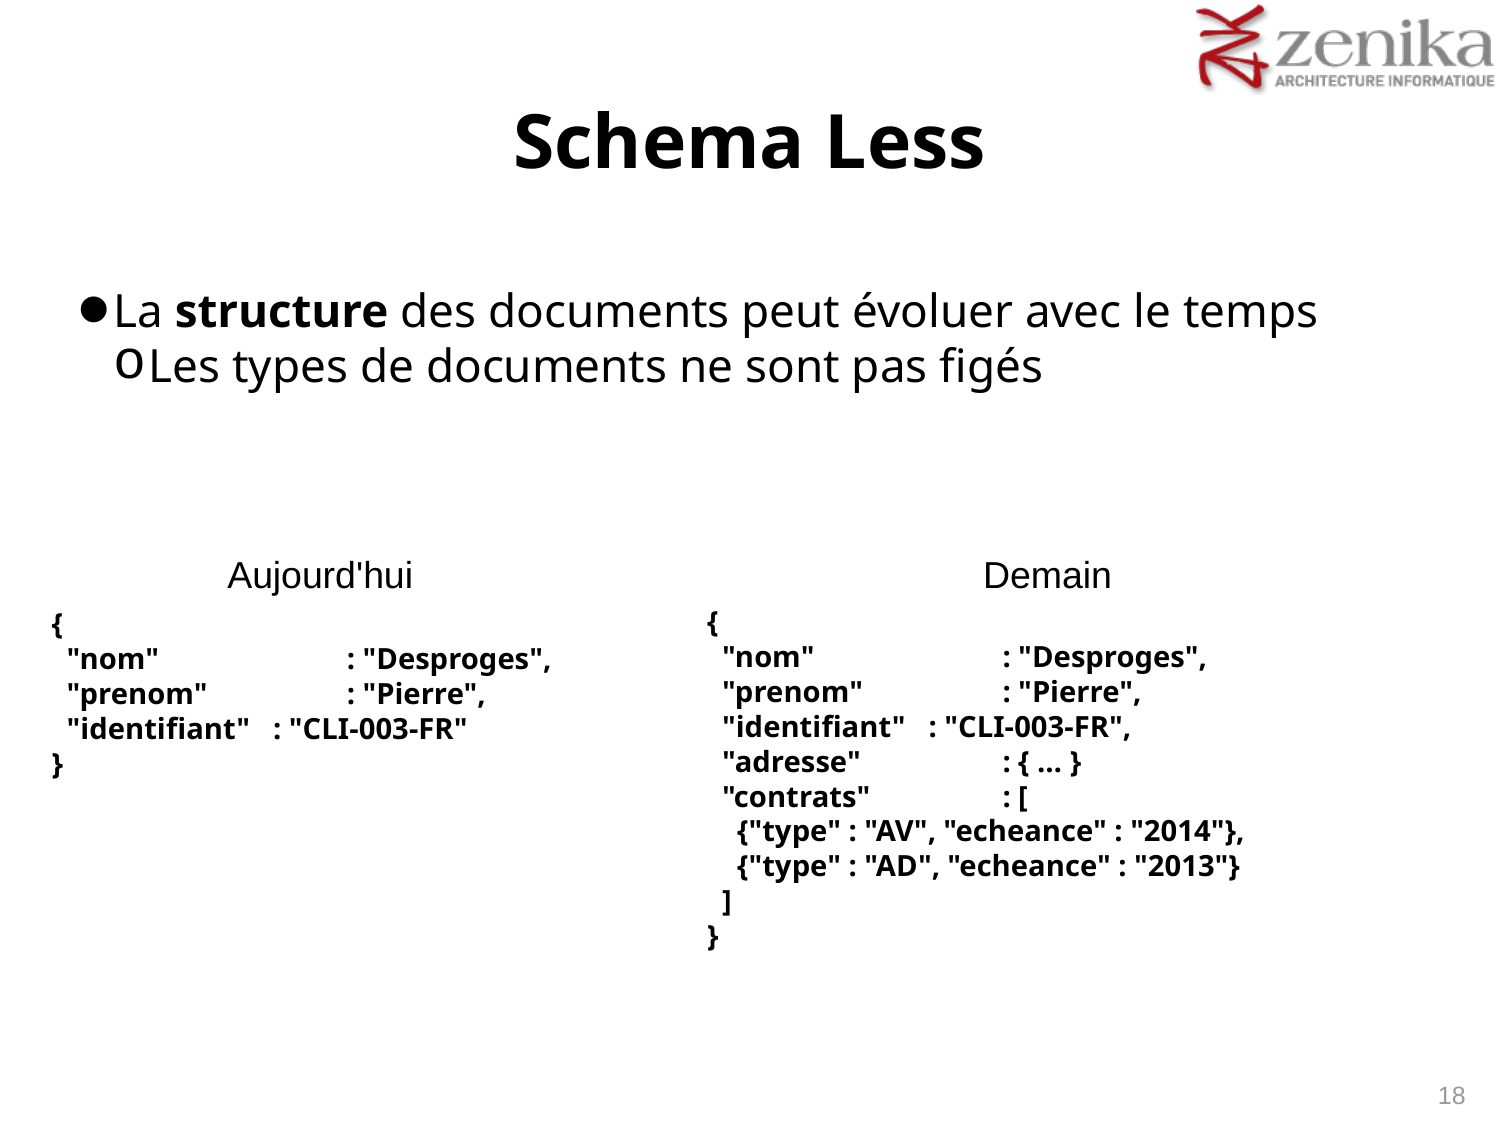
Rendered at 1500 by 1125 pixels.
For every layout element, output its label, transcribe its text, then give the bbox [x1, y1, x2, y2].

text_box Aujourd'hui [212, 543, 437, 600]
text_box Demain [968, 543, 1193, 600]
text_box { "nom" : "Desproges", "prenom" : "Pierre", "identifiant" : "CLI-003-FR" } [35, 596, 620, 797]
text_box La structure des documents peut évoluer avec le temps Les types de documents ne sont pas figés [63, 238, 1470, 922]
text_box { "nom" : "Desproges", "prenom" : "Pierre", "identifiant" : "CLI-003-FR", "adresse" : { … } "contrats" : [ {"type" : "AV", "echeance" : "2014"}, {"type" : "AD", "echeance" : "2013"} ] } [690, 594, 1471, 962]
picture [1190, 0, 1500, 95]
text_box Schema Less [75, 29, 1425, 238]
